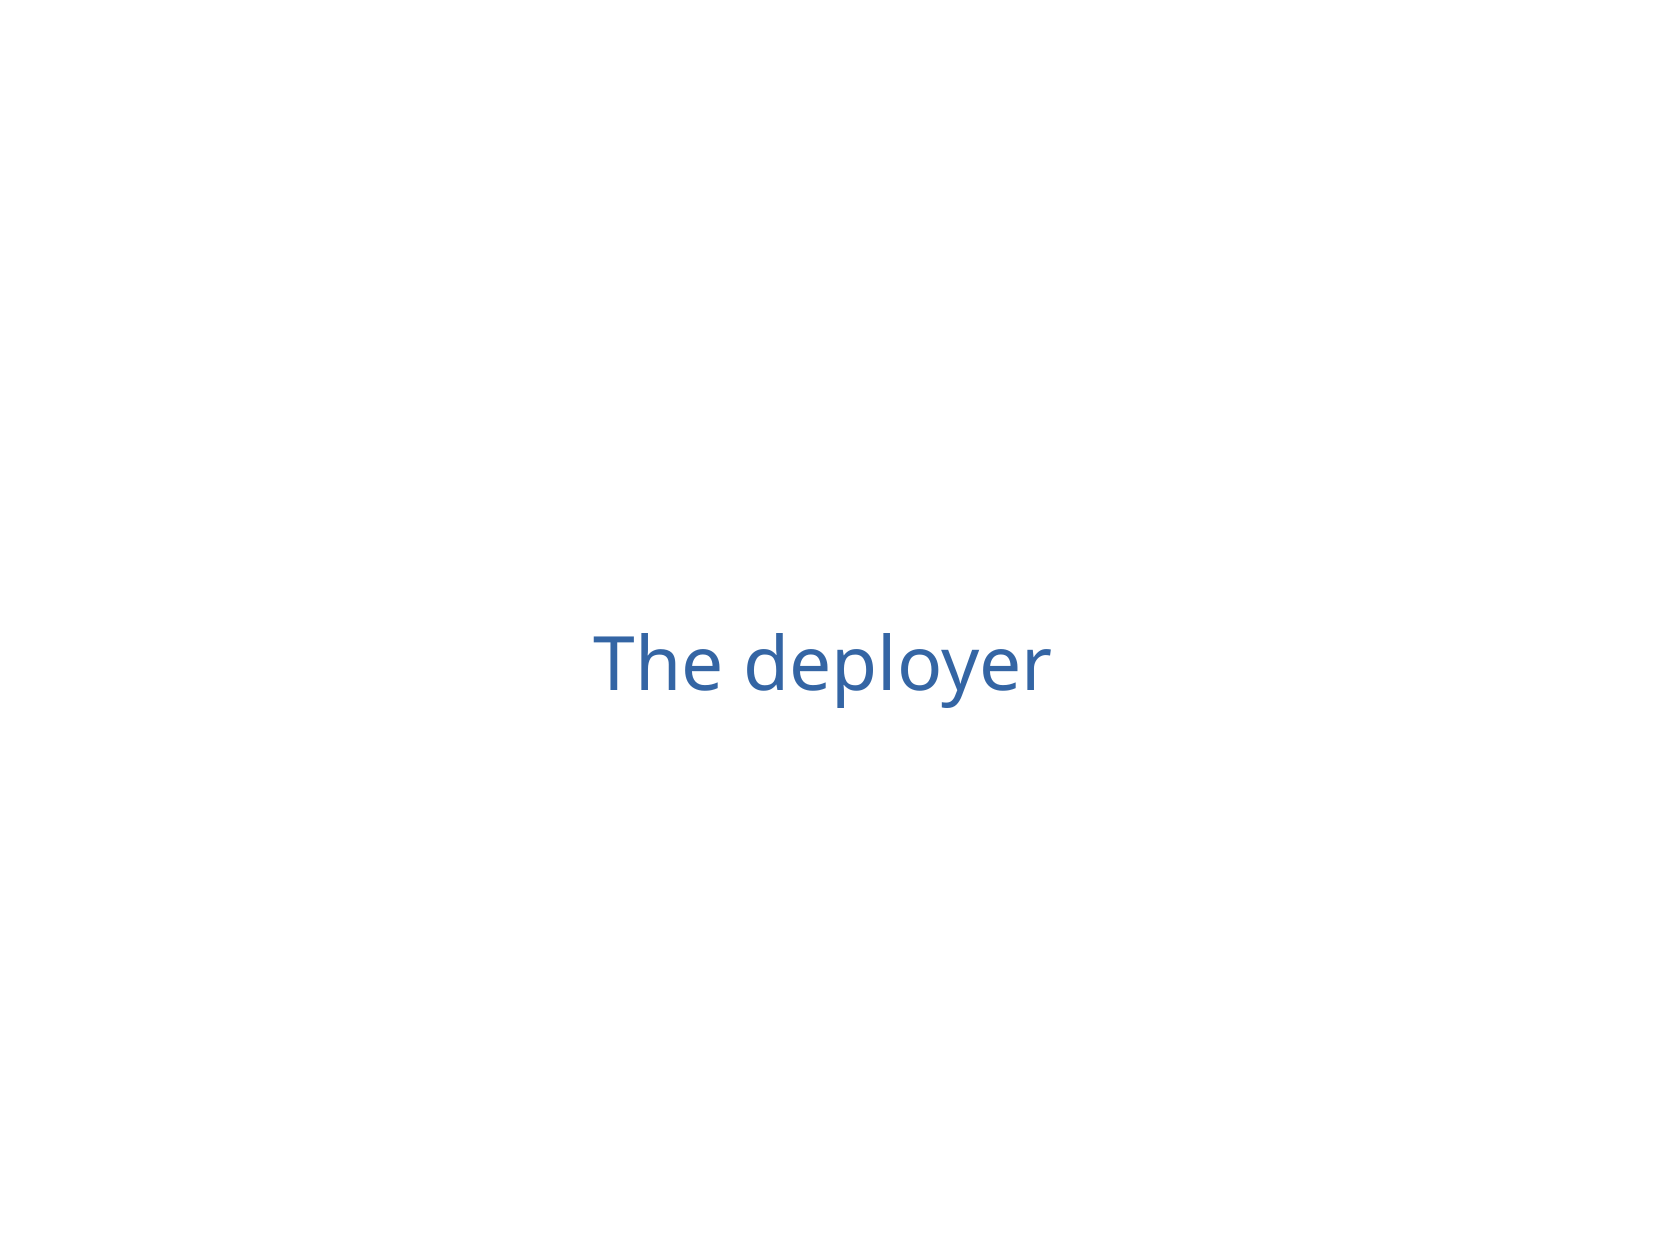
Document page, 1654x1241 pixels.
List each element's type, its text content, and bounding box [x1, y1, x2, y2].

text_box The deployer [578, 602, 1072, 706]
